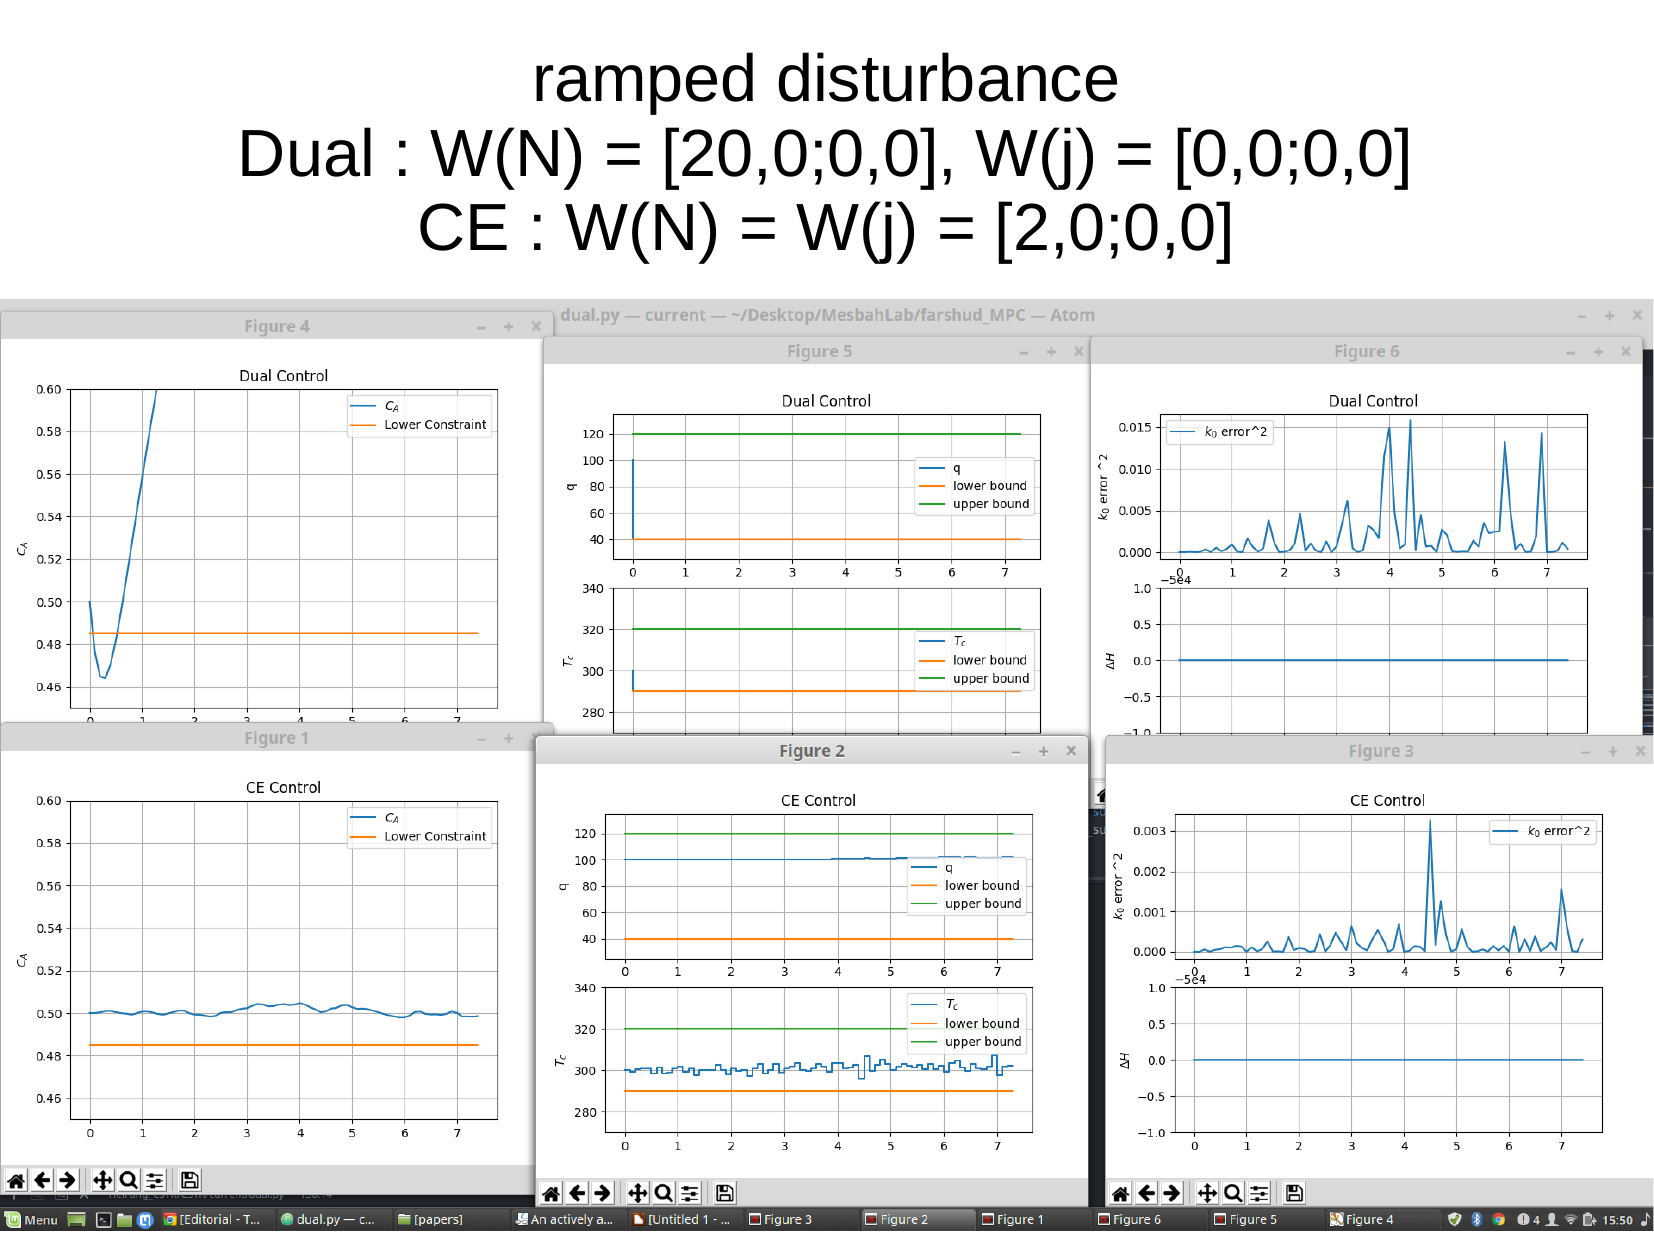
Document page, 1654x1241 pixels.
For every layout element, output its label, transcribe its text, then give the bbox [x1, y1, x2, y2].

title ramped disturbance Dual : W(N) = [20,0;0,0], W(j) = [0,0;0,0] CE : W(N) = W(j) = [2,0;0,0] [82, 40, 1571, 266]
picture [0, 299, 1654, 1231]
